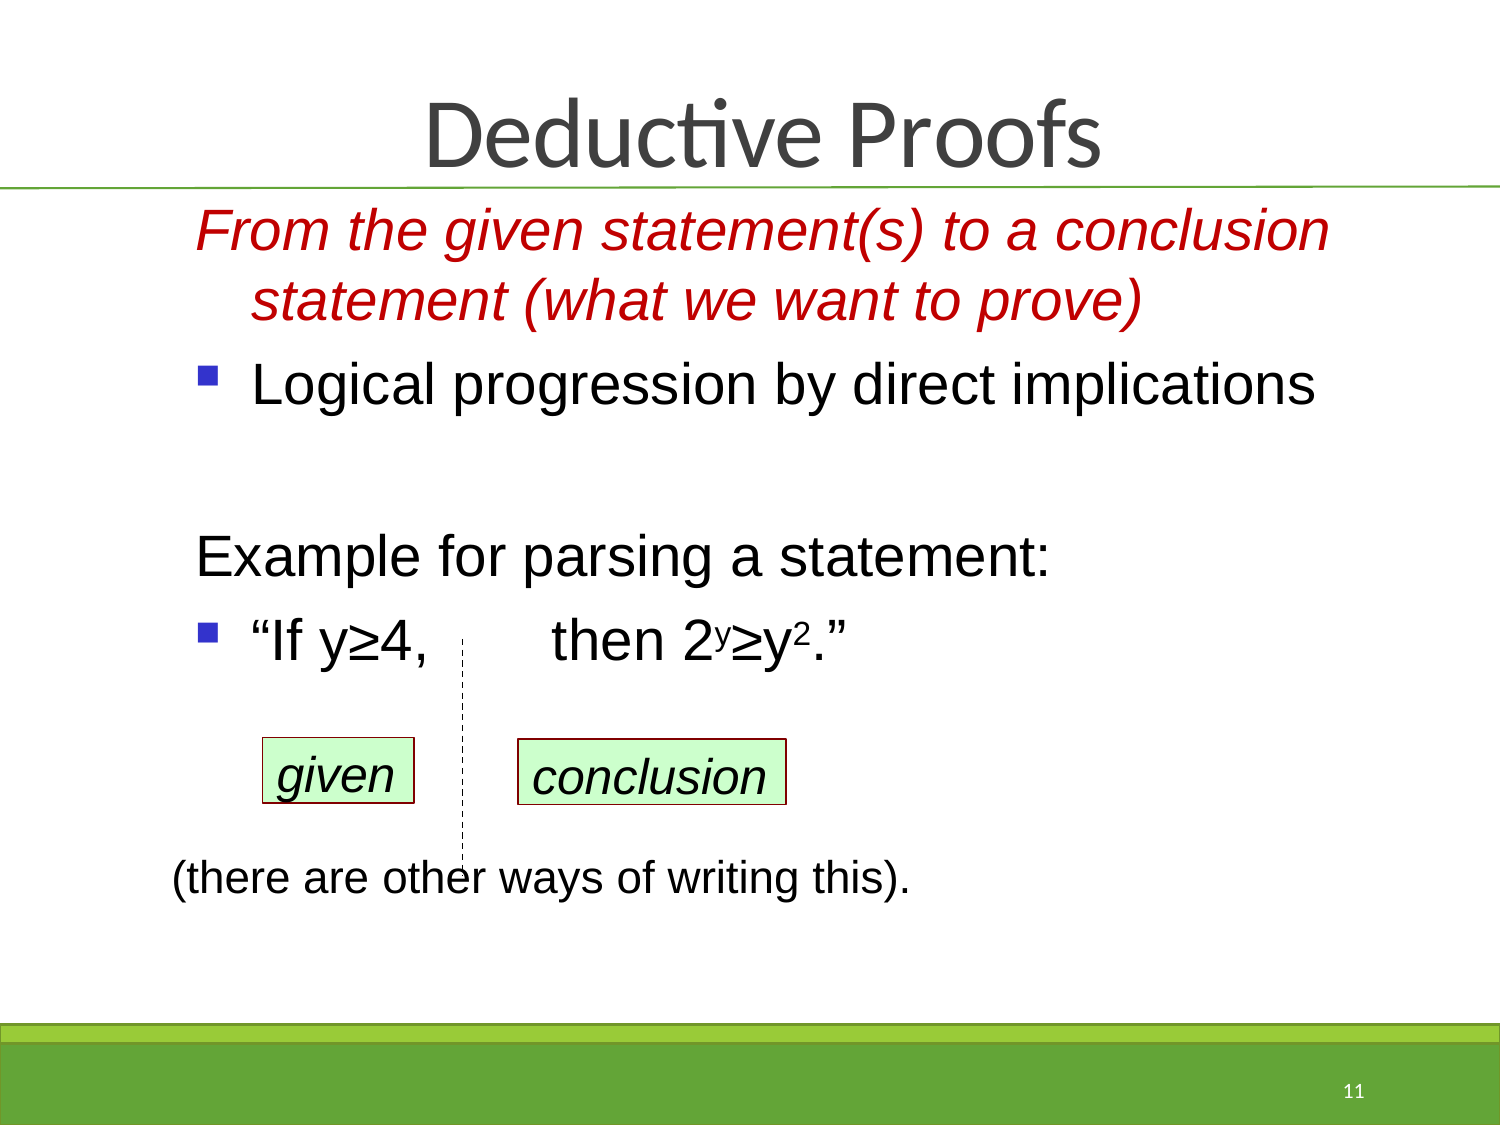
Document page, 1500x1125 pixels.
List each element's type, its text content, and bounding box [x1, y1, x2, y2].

text_box conclusion [517, 739, 786, 805]
text_box given [262, 737, 414, 803]
text_box From the given statement(s) to a conclusion statement (what we want to prove) Logical progression by direct implications Example for parsing a statement: “If y≥4, then 2y≥y2.” [193, 192, 1334, 673]
text_box (there are other ways of writing this). [169, 848, 916, 904]
title Deductive Proofs [72, 0, 1423, 188]
